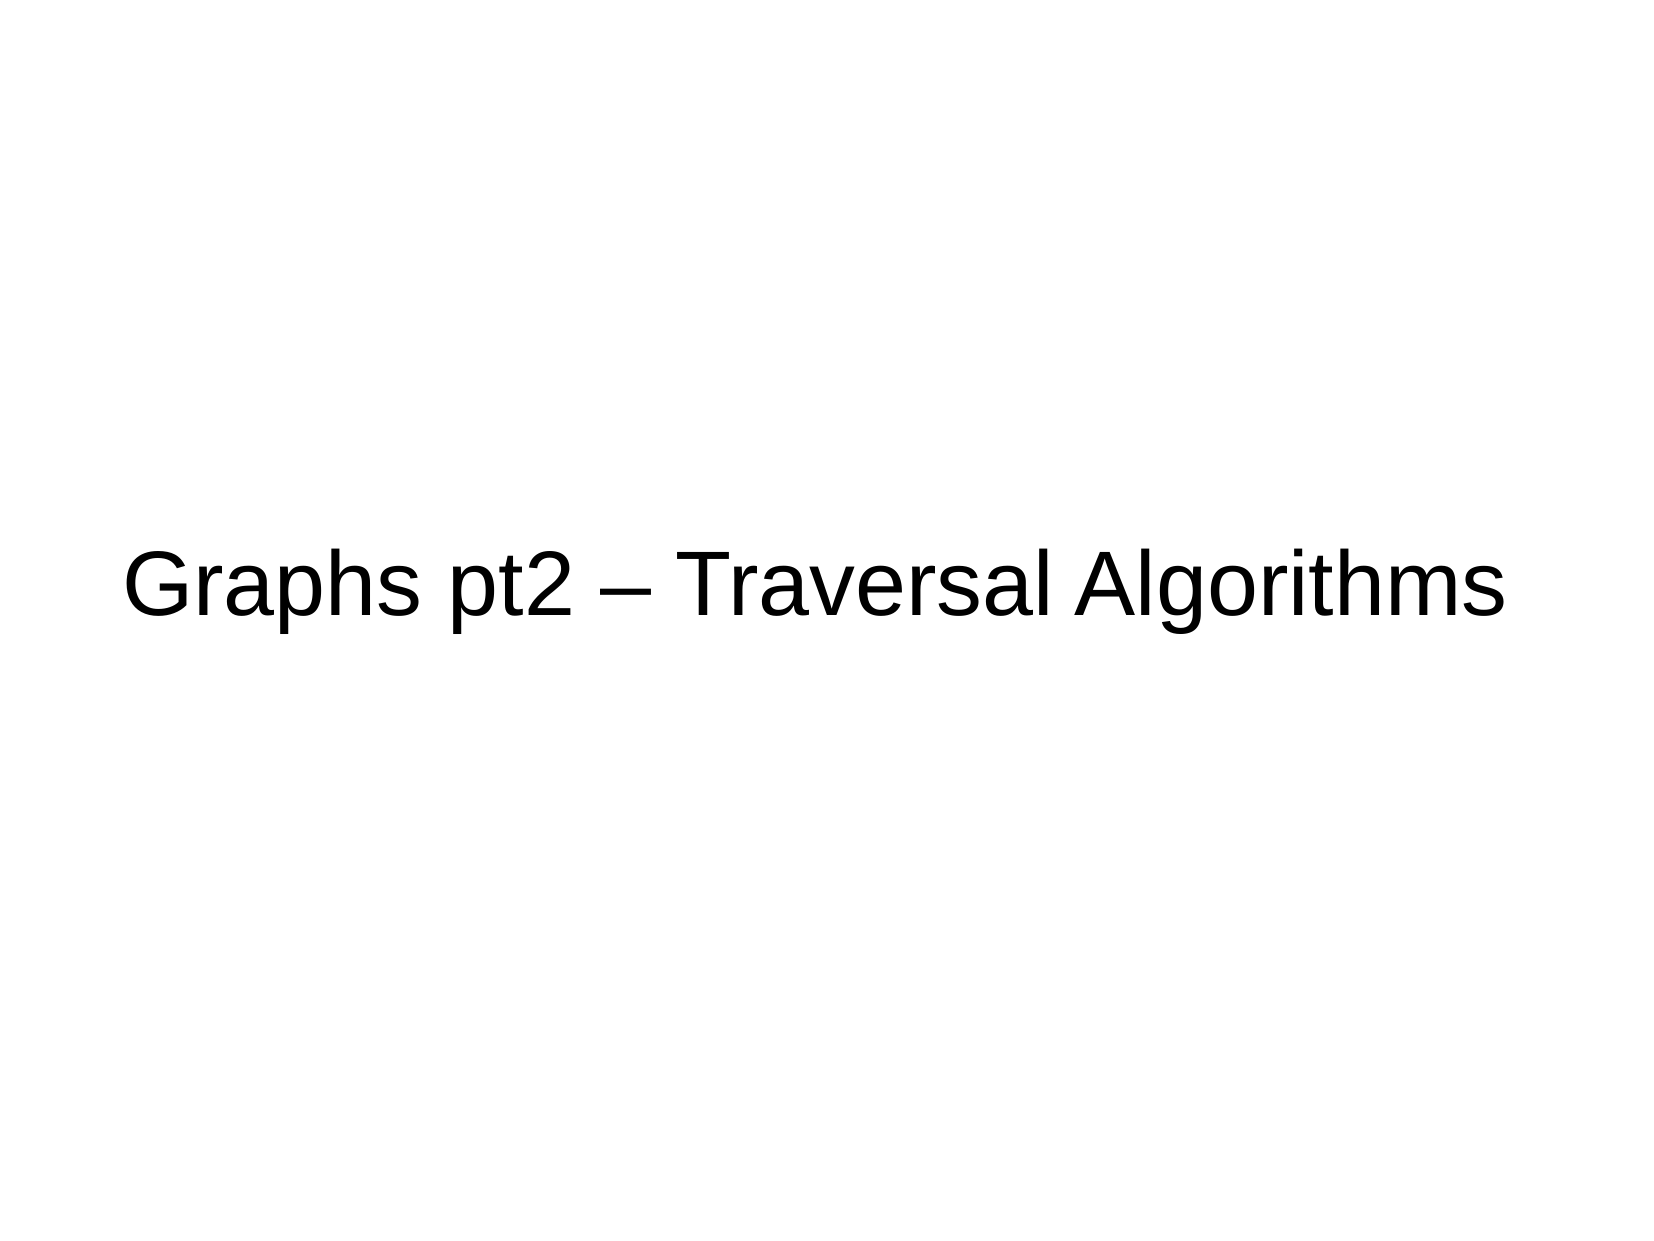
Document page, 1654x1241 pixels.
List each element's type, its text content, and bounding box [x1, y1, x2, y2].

title Graphs pt2 – Traversal Algorithms [71, 480, 1561, 688]
